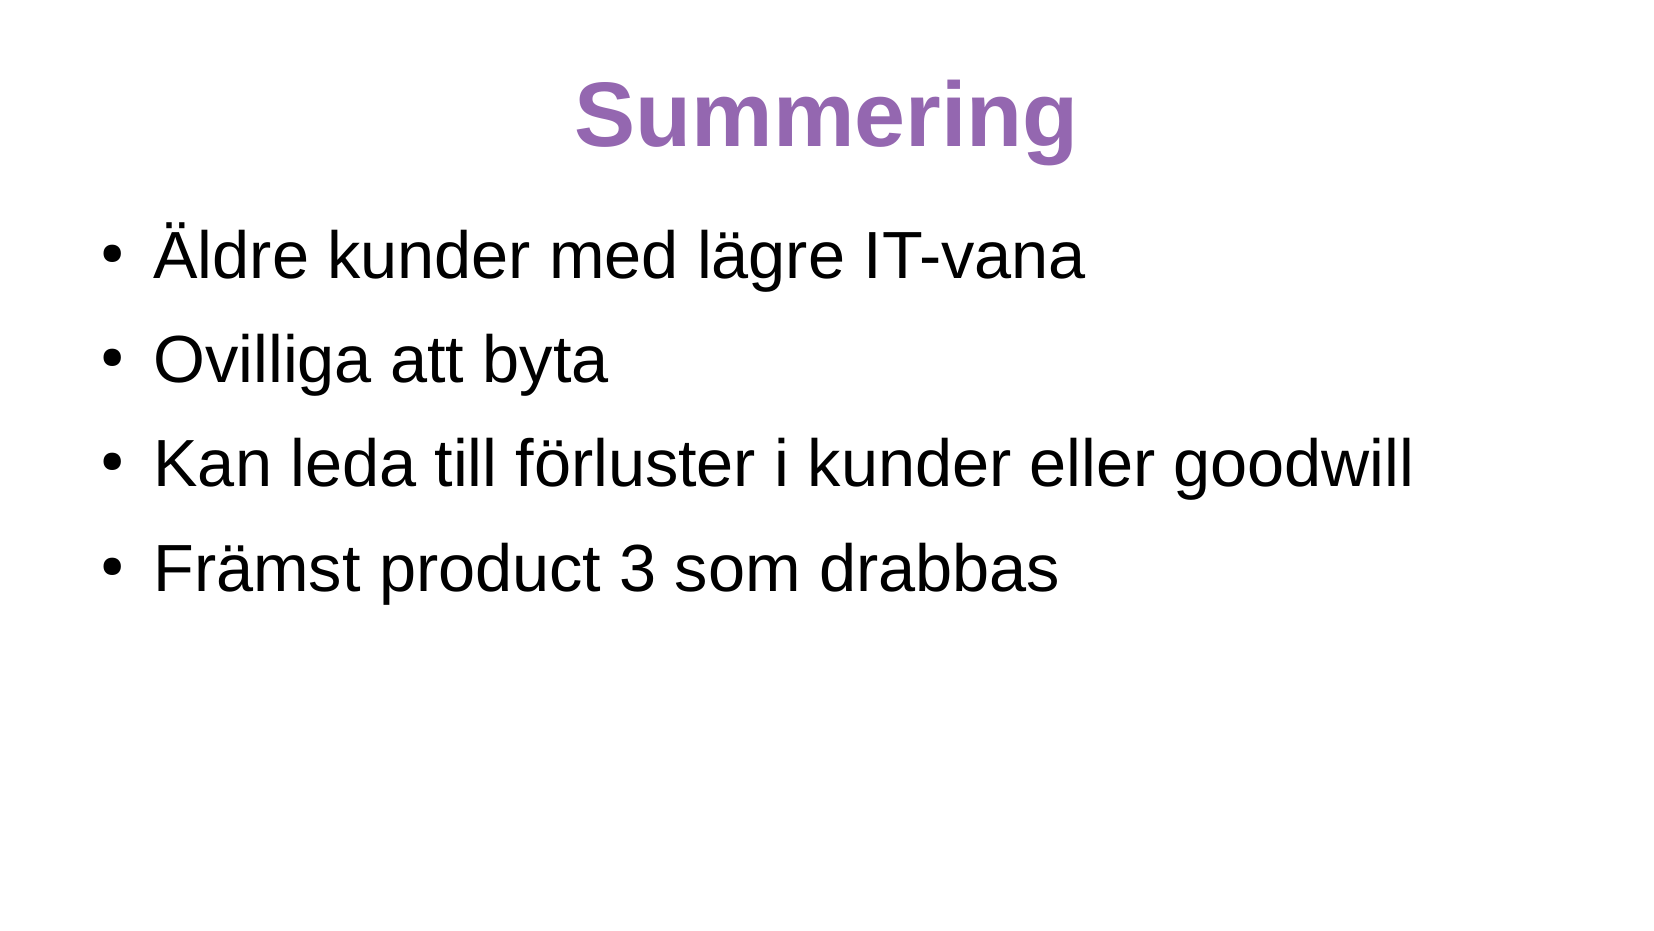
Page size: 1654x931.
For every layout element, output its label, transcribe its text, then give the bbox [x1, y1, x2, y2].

title Summering [82, 37, 1571, 193]
list Äldre kunder med lägre IT-vana Ovilliga att byta Kan leda till förluster i kunder eller goodwill Främst product 3 som drabbas [82, 217, 1571, 758]
